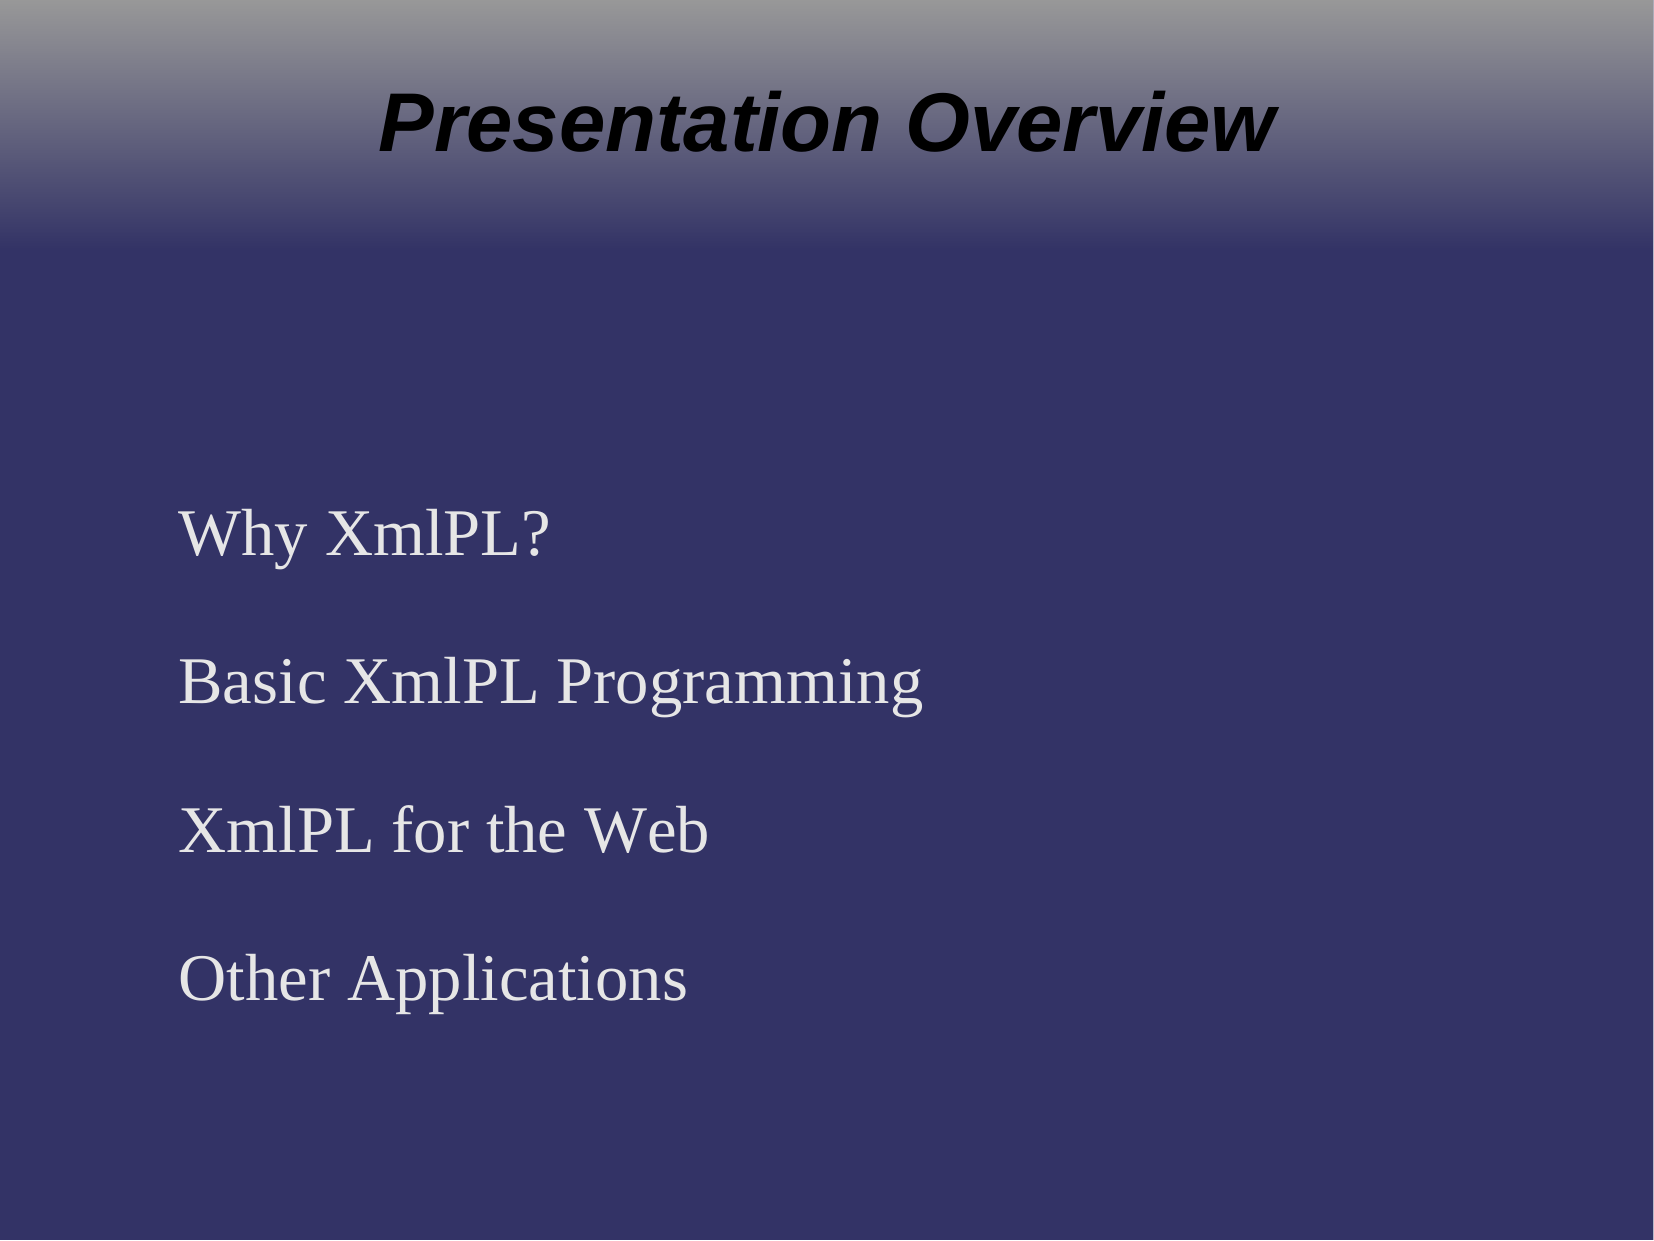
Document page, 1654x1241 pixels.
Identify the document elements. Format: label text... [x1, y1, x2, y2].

title Presentation Overview [121, 19, 1534, 227]
subtitle Why XmlPL? Basic XmlPL Programming XmlPL for the Web Other Applications [178, 364, 1570, 1147]
